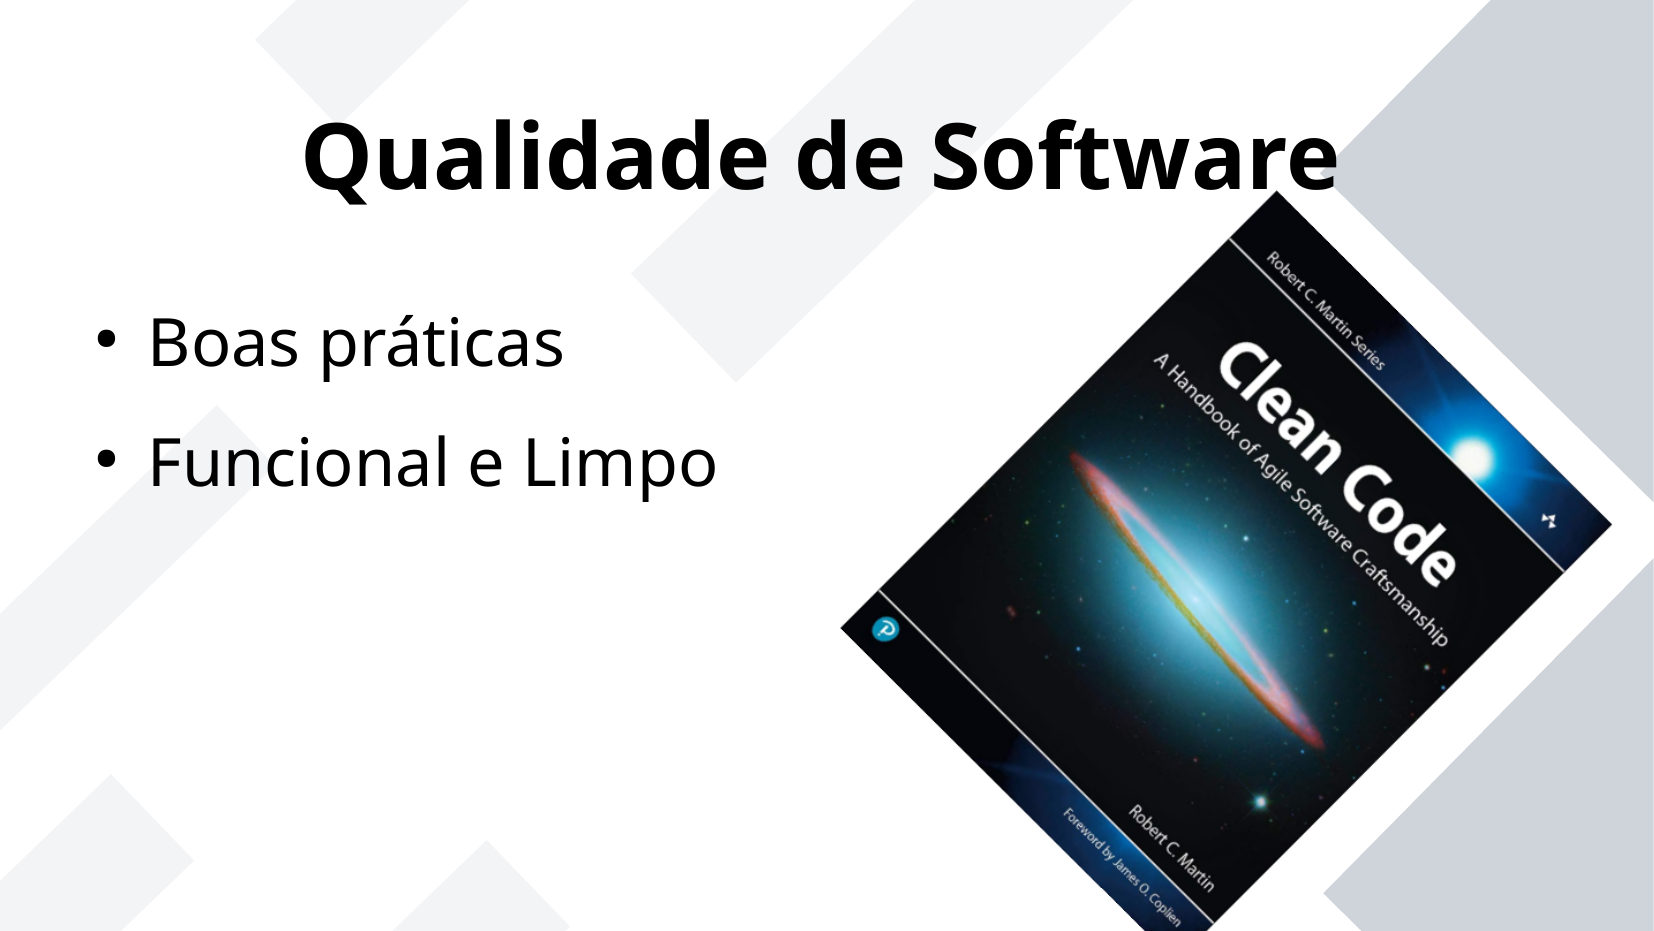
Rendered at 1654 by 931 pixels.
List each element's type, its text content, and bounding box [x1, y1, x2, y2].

title Qualidade de Software [1164, 76, 1565, 233]
title Qualidade de Software [76, 76, 1010, 233]
list Boas práticas Funcional e Limpo [76, 295, 1046, 835]
picture [649, 0, 1654, 931]
